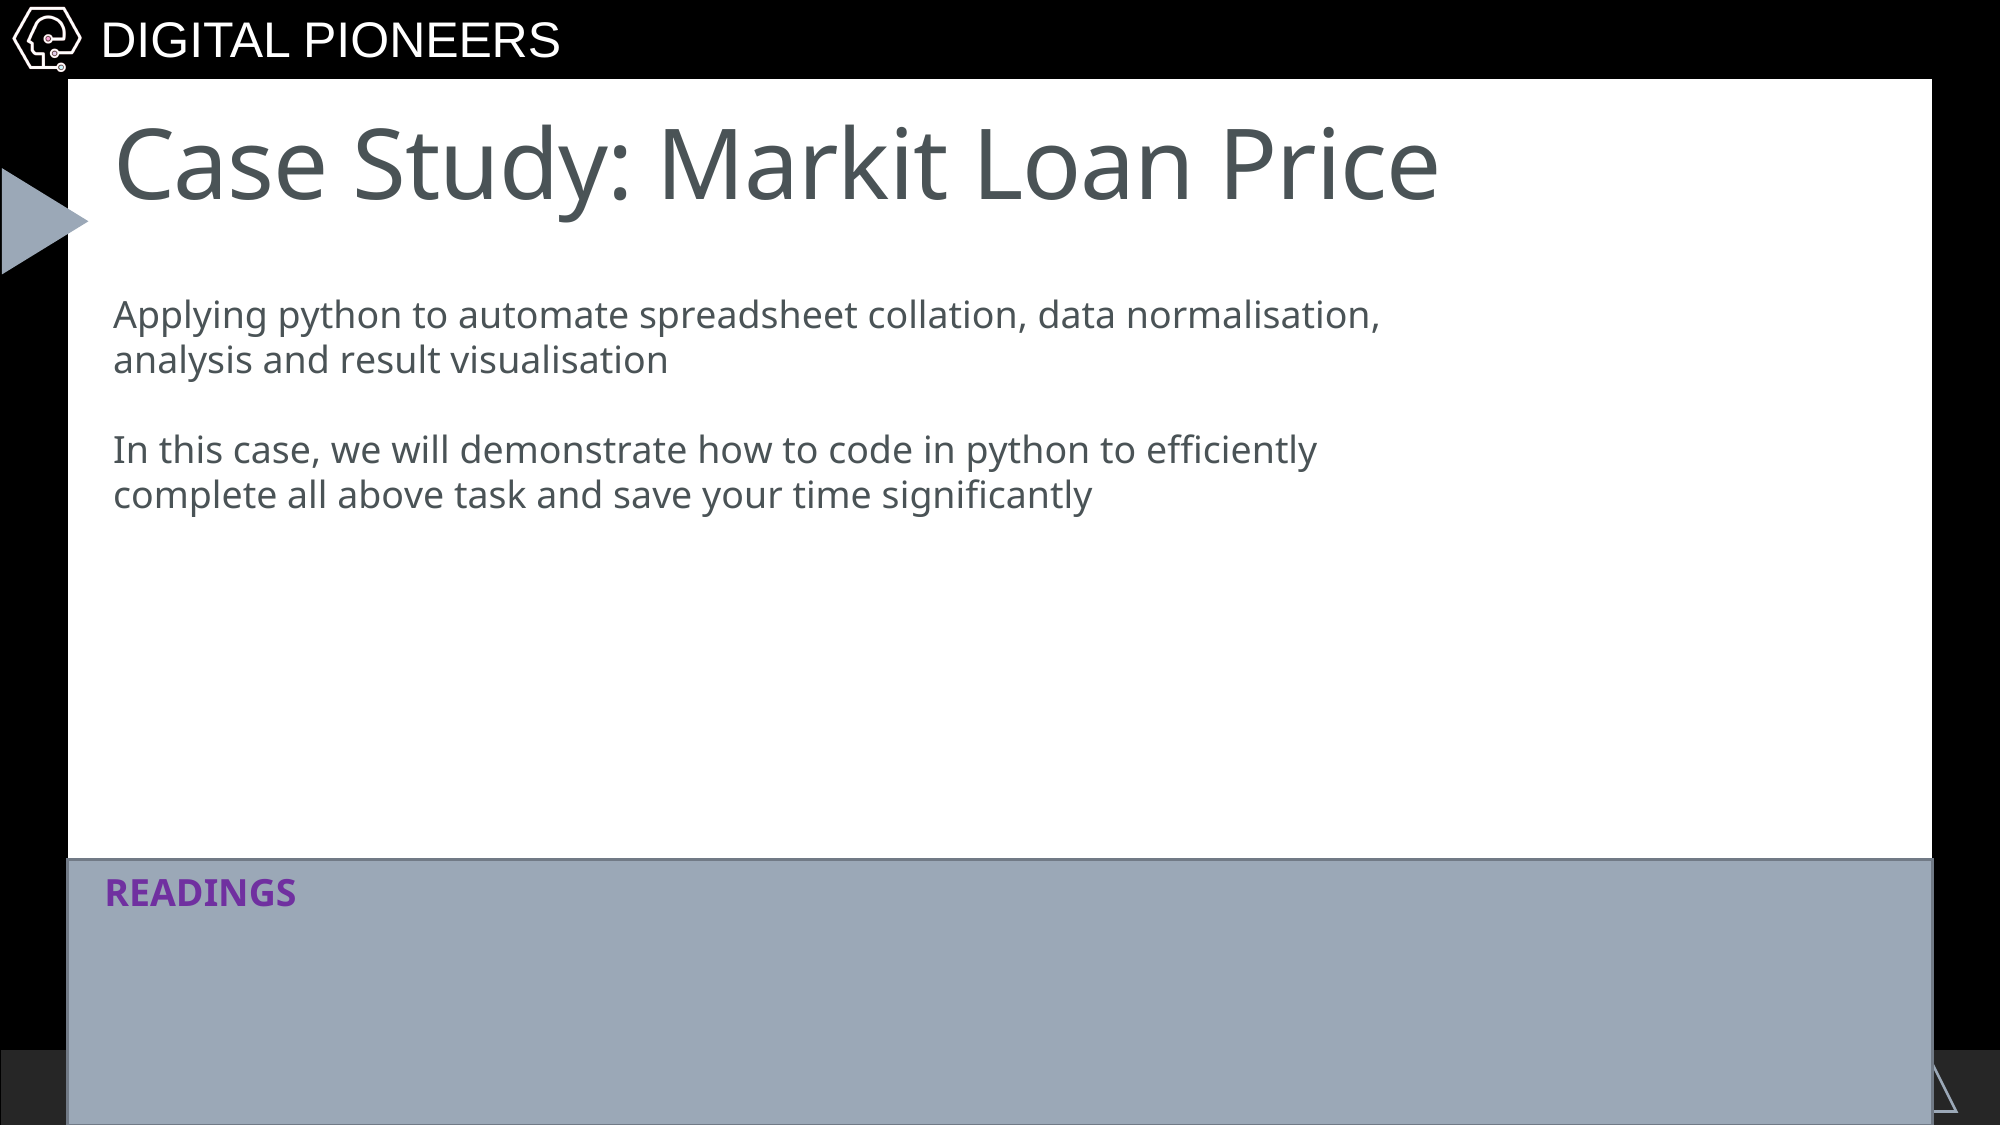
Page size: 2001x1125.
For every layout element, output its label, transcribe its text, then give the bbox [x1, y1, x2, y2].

text_box DIGITAL PIONEERS [85, 0, 596, 76]
picture [7, 5, 85, 73]
text_box Applying python to automate spreadsheet collation, data normalisation, analysis and result visualisation In this case, we will demonstrate how to code in python to efficiently complete all above task and save your time significantly [98, 283, 1446, 527]
title Case Study: Markit Loan Price [98, 93, 1813, 243]
text_box [68, 860, 1933, 1125]
text_box READINGS [89, 861, 326, 922]
